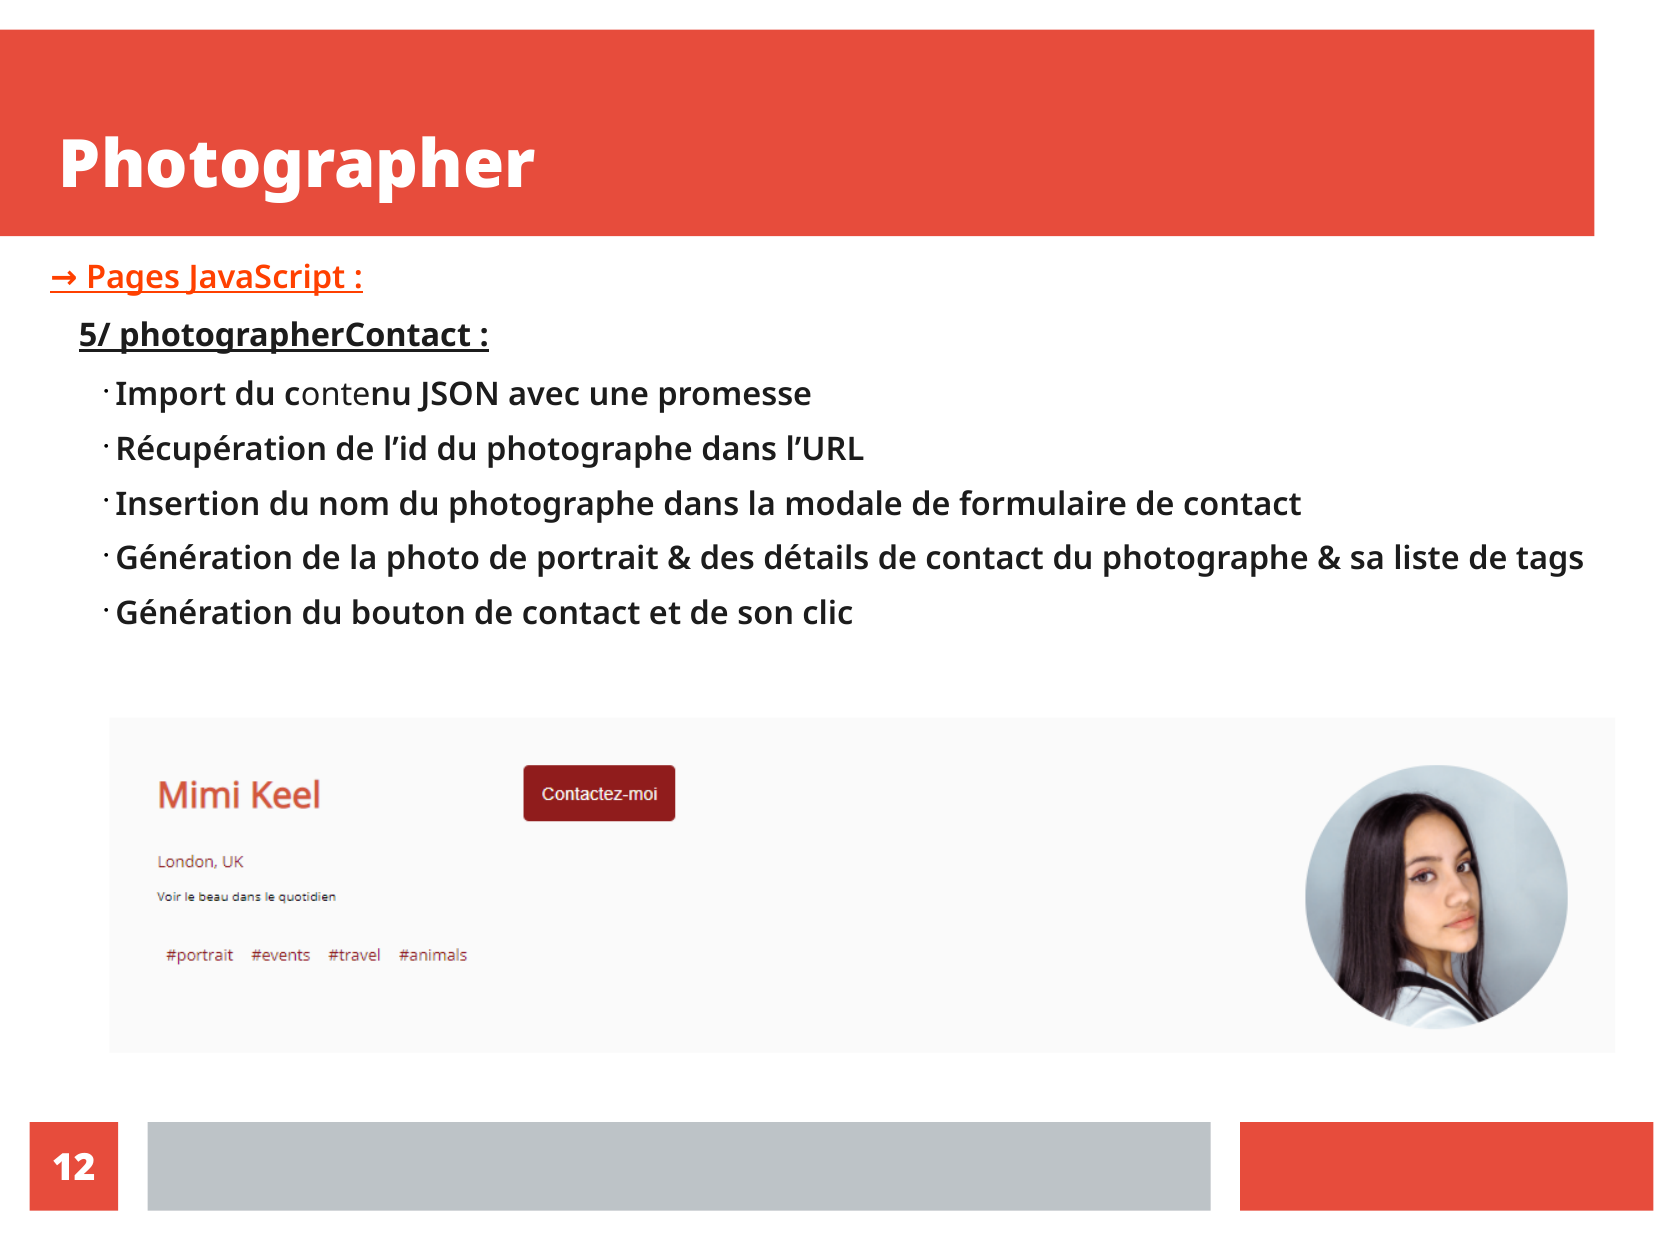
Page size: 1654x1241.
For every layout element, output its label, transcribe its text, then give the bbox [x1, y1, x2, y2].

title Photographer [59, 59, 1595, 207]
picture [106, 708, 1630, 1099]
list → Pages JavaScript : 5/ photographerContact : Import du contenu JSON avec une promesse Récupération de l’id du photographe dans l’URL Insertion du nom du photographe dans la modale de formulaire de contact Génération de la photo de portrait & des détails de contact du photographe & sa liste de tags Génération du bouton de contact et de son clic [47, 253, 1607, 650]
